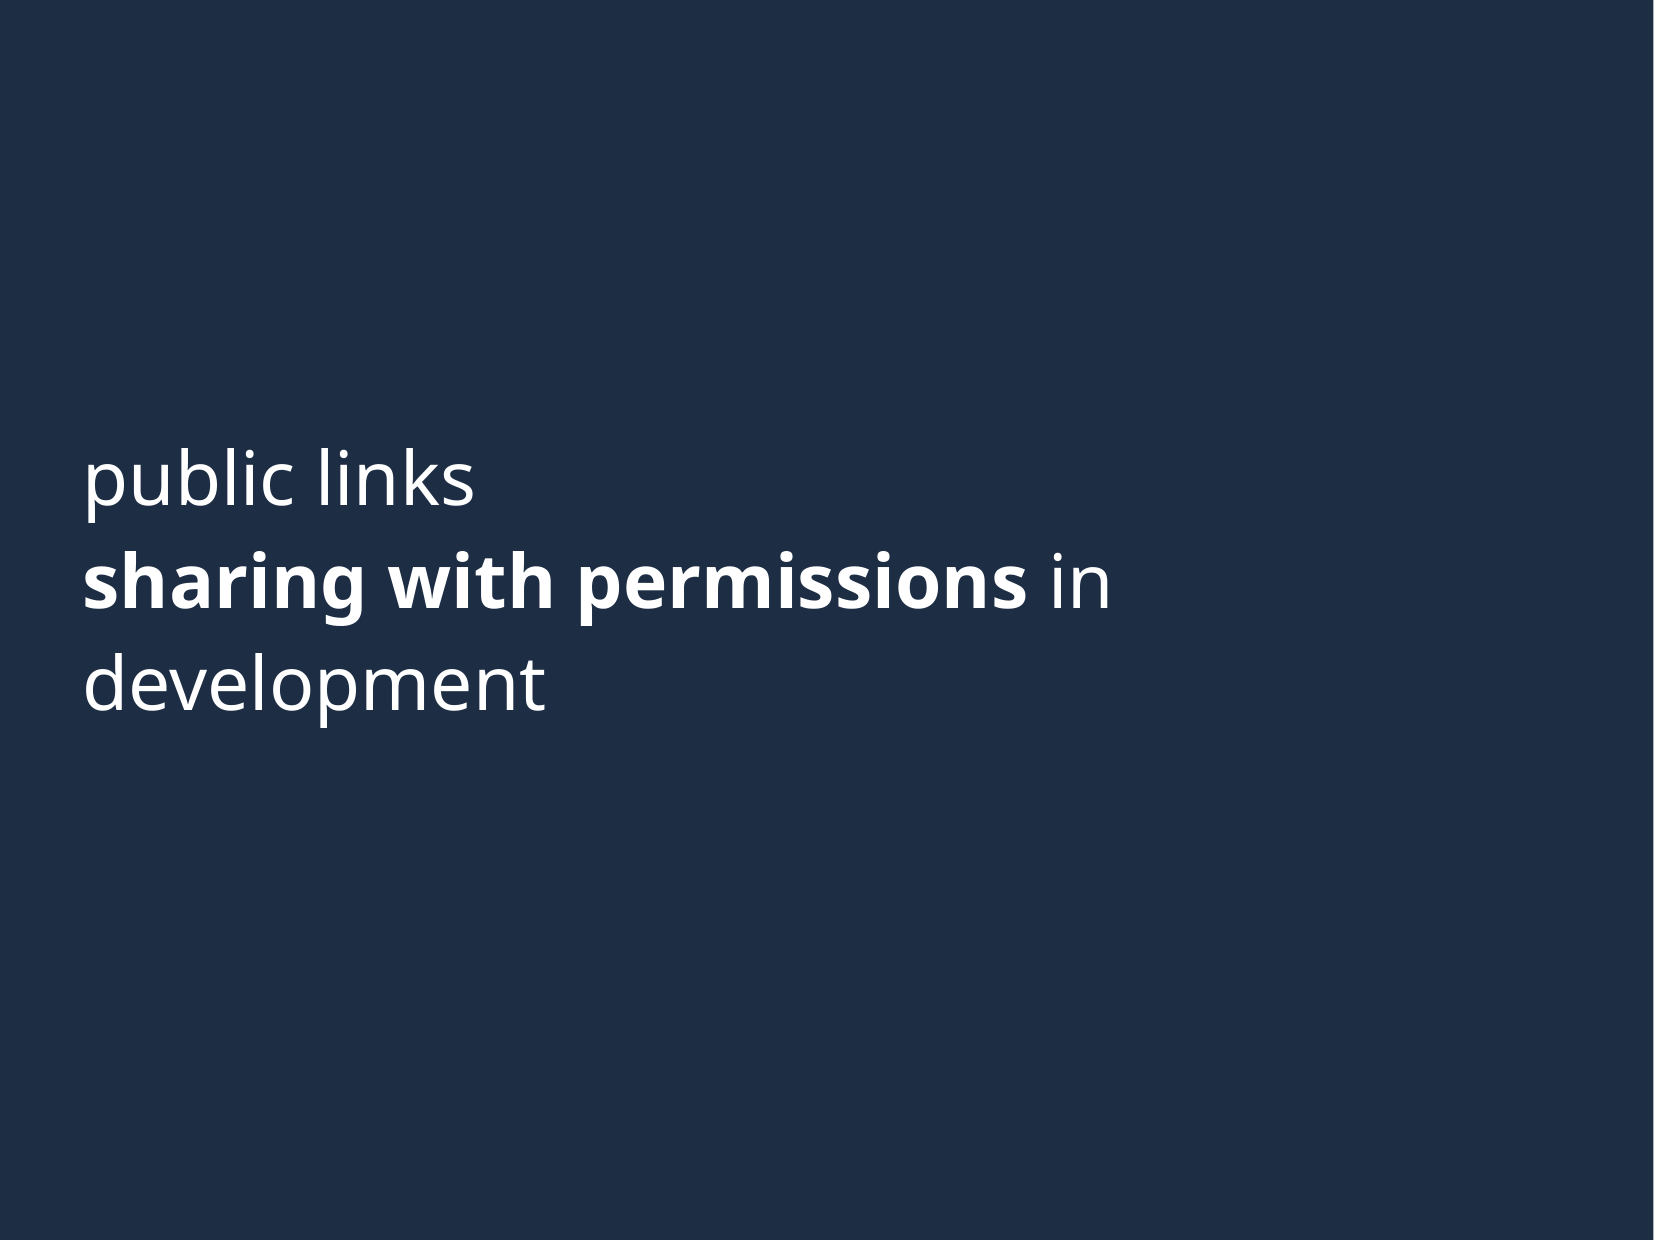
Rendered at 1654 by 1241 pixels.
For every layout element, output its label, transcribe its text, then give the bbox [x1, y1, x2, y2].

subtitle public links sharing with permissions in development [82, 49, 1571, 1109]
